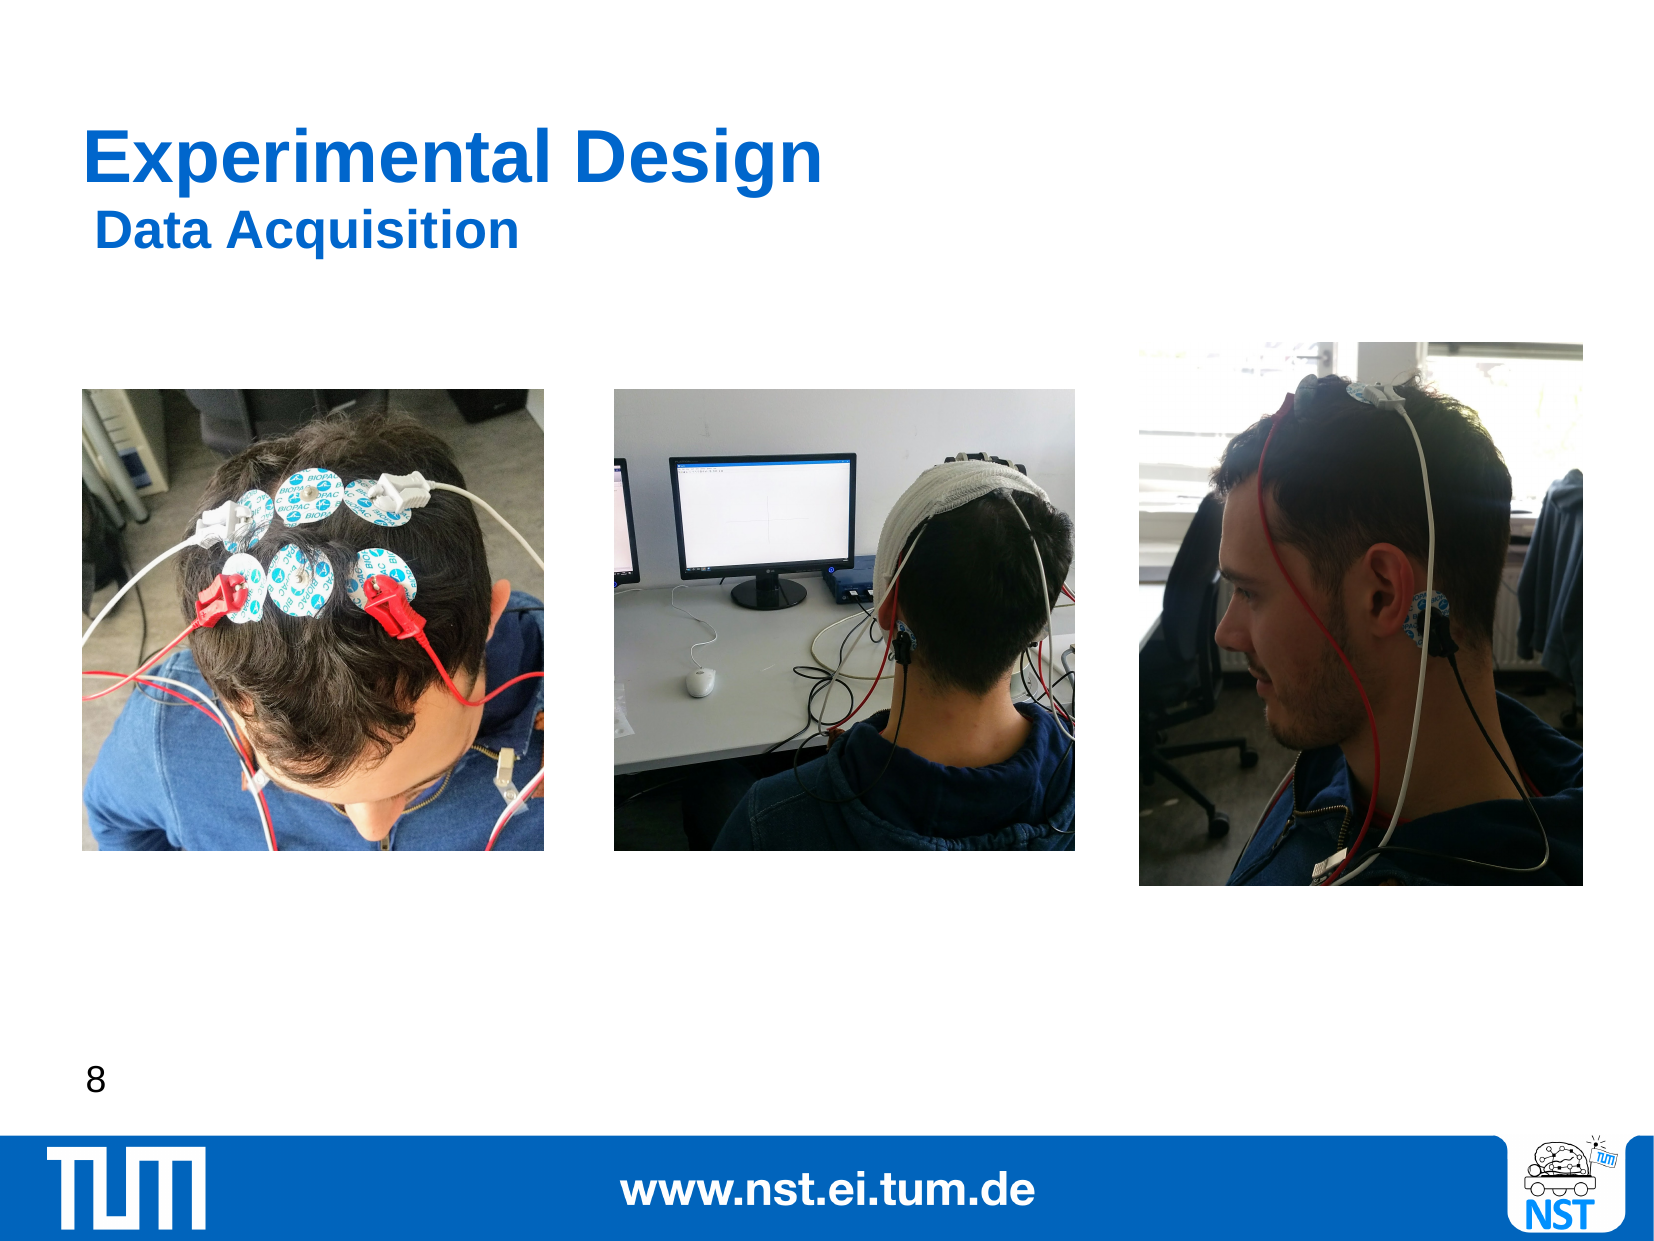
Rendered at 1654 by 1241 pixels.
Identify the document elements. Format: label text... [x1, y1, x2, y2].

title Experimental Design [82, 49, 1571, 257]
picture [614, 389, 1075, 851]
picture [1139, 342, 1583, 886]
picture [82, 389, 544, 851]
picture [0, 1134, 1654, 1241]
title Data Acquisition [94, 194, 1583, 260]
